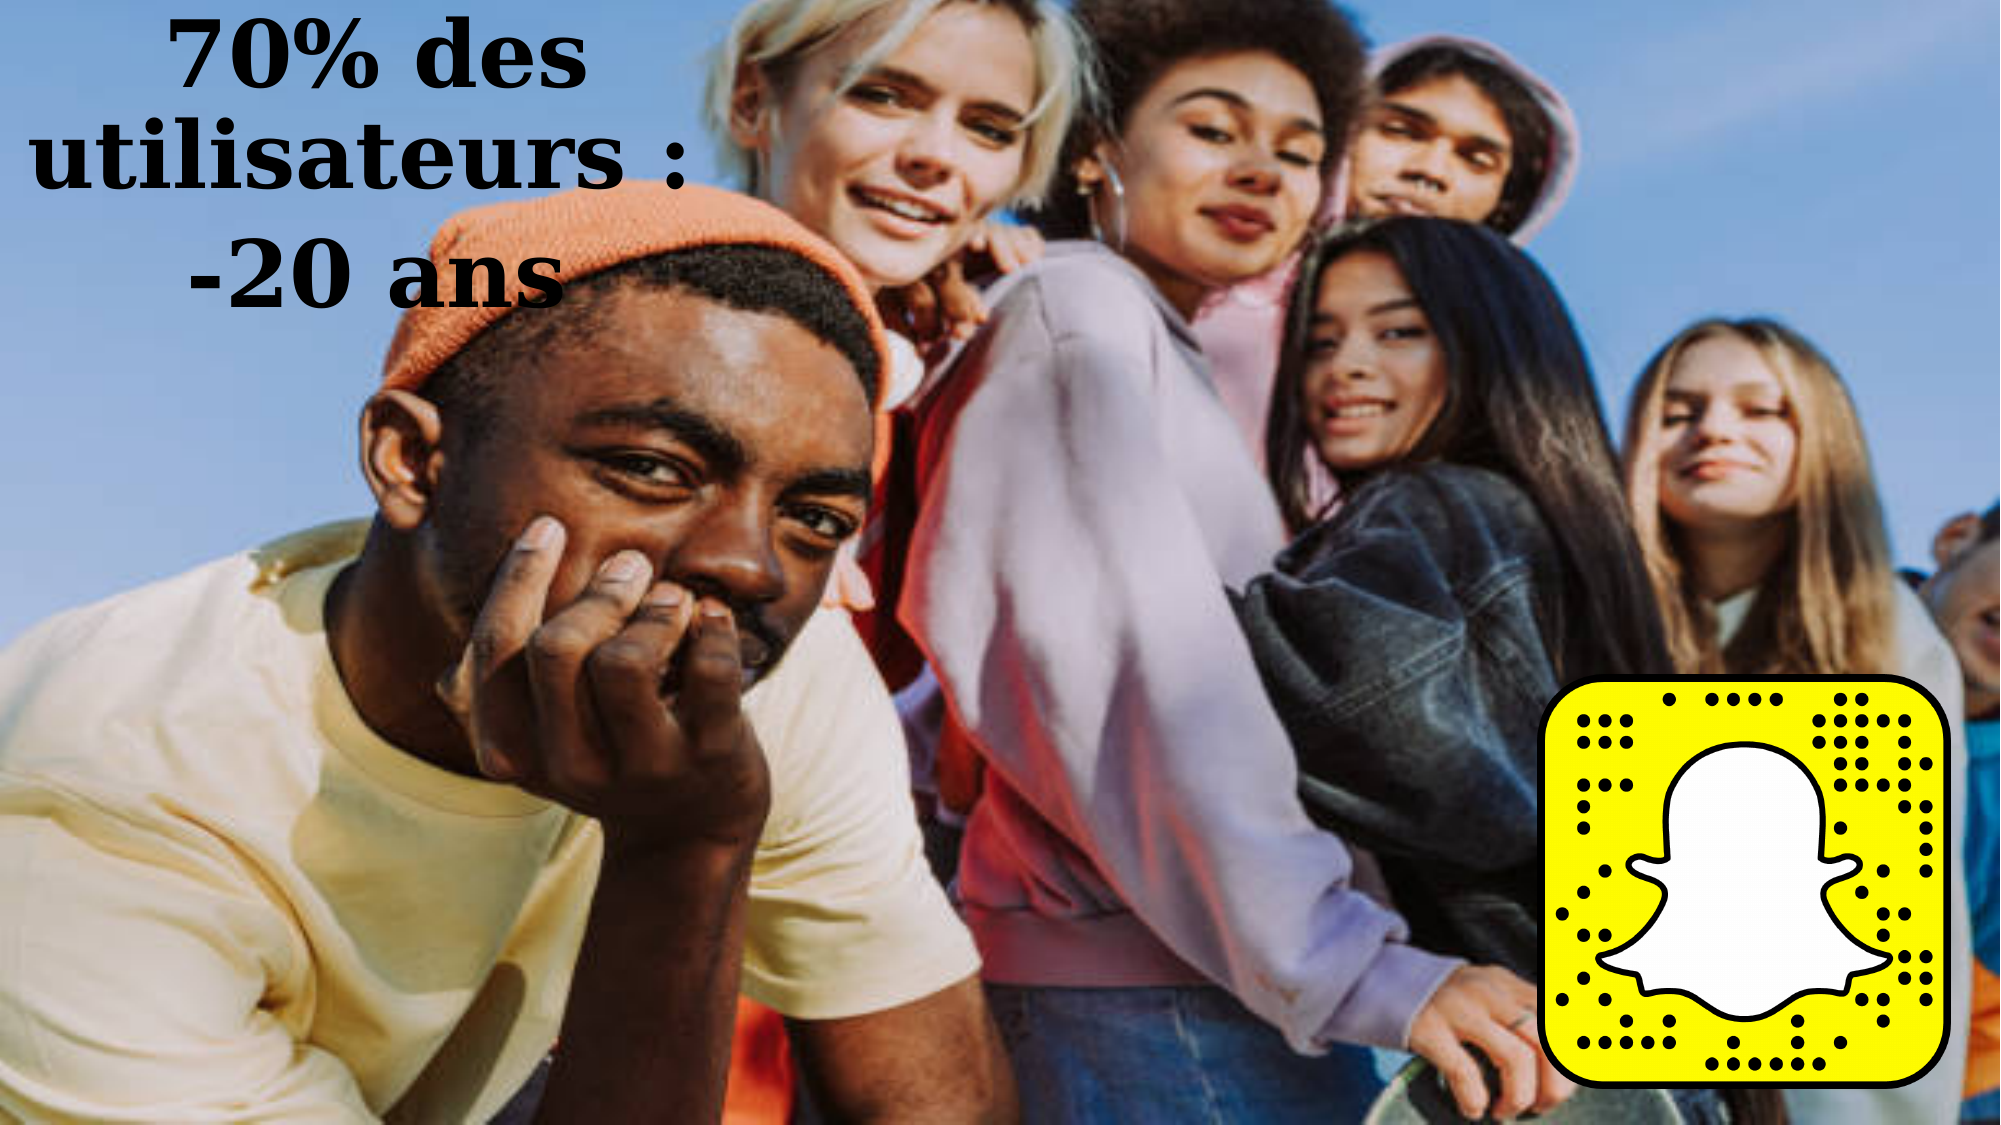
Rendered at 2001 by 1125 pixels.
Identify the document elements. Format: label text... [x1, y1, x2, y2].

subtitle 70% des utilisateurs : -20 ans [0, 0, 754, 338]
picture [0, 0, 2000, 1125]
